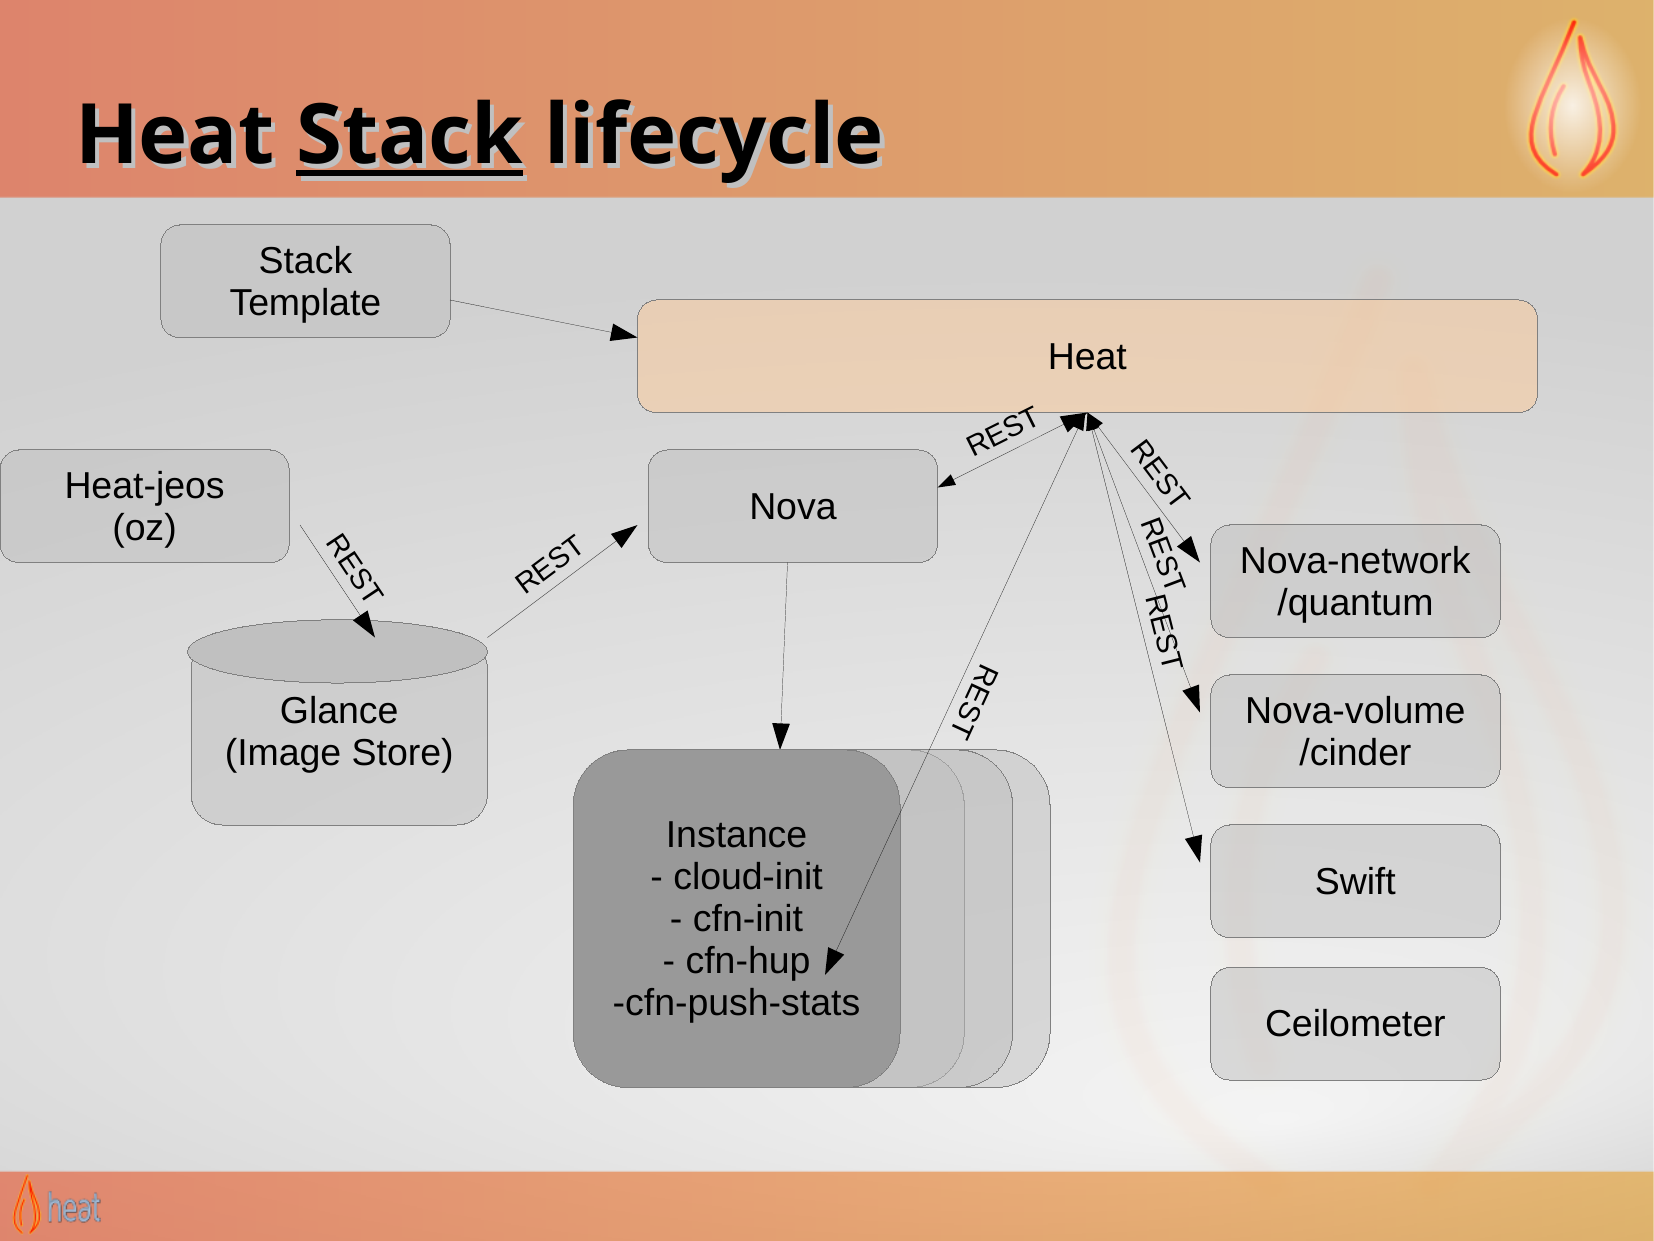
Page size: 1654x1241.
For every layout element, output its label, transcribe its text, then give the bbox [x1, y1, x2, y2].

text_box [848, 749, 929, 808]
text_box Heat-jeos (oz) [0, 449, 290, 563]
text_box Swift [1210, 824, 1501, 938]
text_box Ceilometer [1210, 967, 1501, 1081]
title Heat Stack lifecycle [75, 37, 1564, 226]
text_box [187, 619, 488, 684]
text_box Nova [648, 449, 938, 563]
picture [0, 0, 1654, 1241]
text_box Nova-volume /cinder [1210, 674, 1501, 788]
text_box Heat [637, 299, 1538, 413]
text_box [853, 749, 1051, 1088]
text_box Glance (Image Store) [191, 658, 488, 826]
text_box Instance - cloud-init - cfn-init - cfn-hup -cfn-push-stats [573, 749, 901, 1088]
text_box Nova-network /quantum [1210, 524, 1501, 638]
text_box Stack Template [160, 224, 451, 338]
